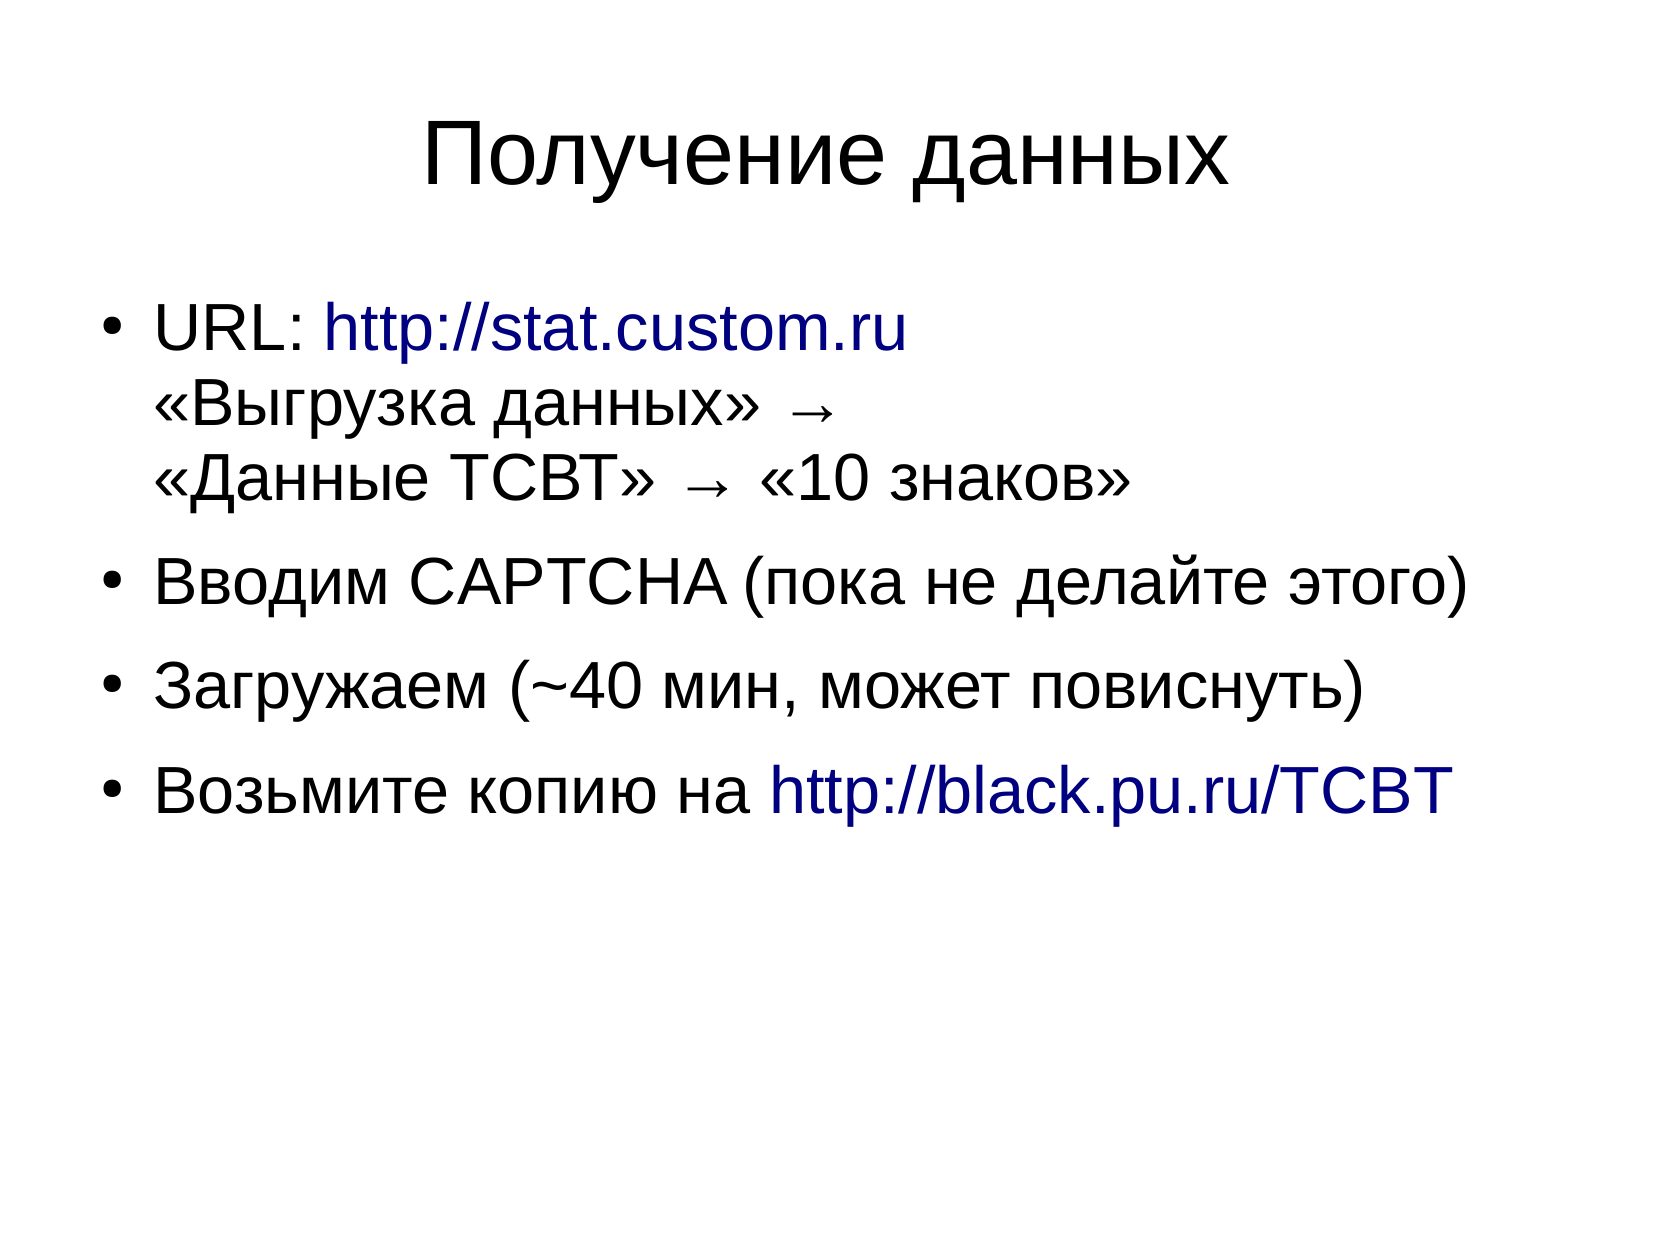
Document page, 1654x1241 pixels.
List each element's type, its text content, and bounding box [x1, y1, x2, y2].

title Получение данных [82, 49, 1571, 257]
list URL: http://stat.custom.ru «Выгрузка данных» → «Данные ТСВТ» → «10 знаков» Вводим CAPTCHA (пока не делайте этого) Загружаем (~40 мин, может повиснуть) Возьмите копию на http://black.pu.ru/TCBT [82, 290, 1571, 1010]
